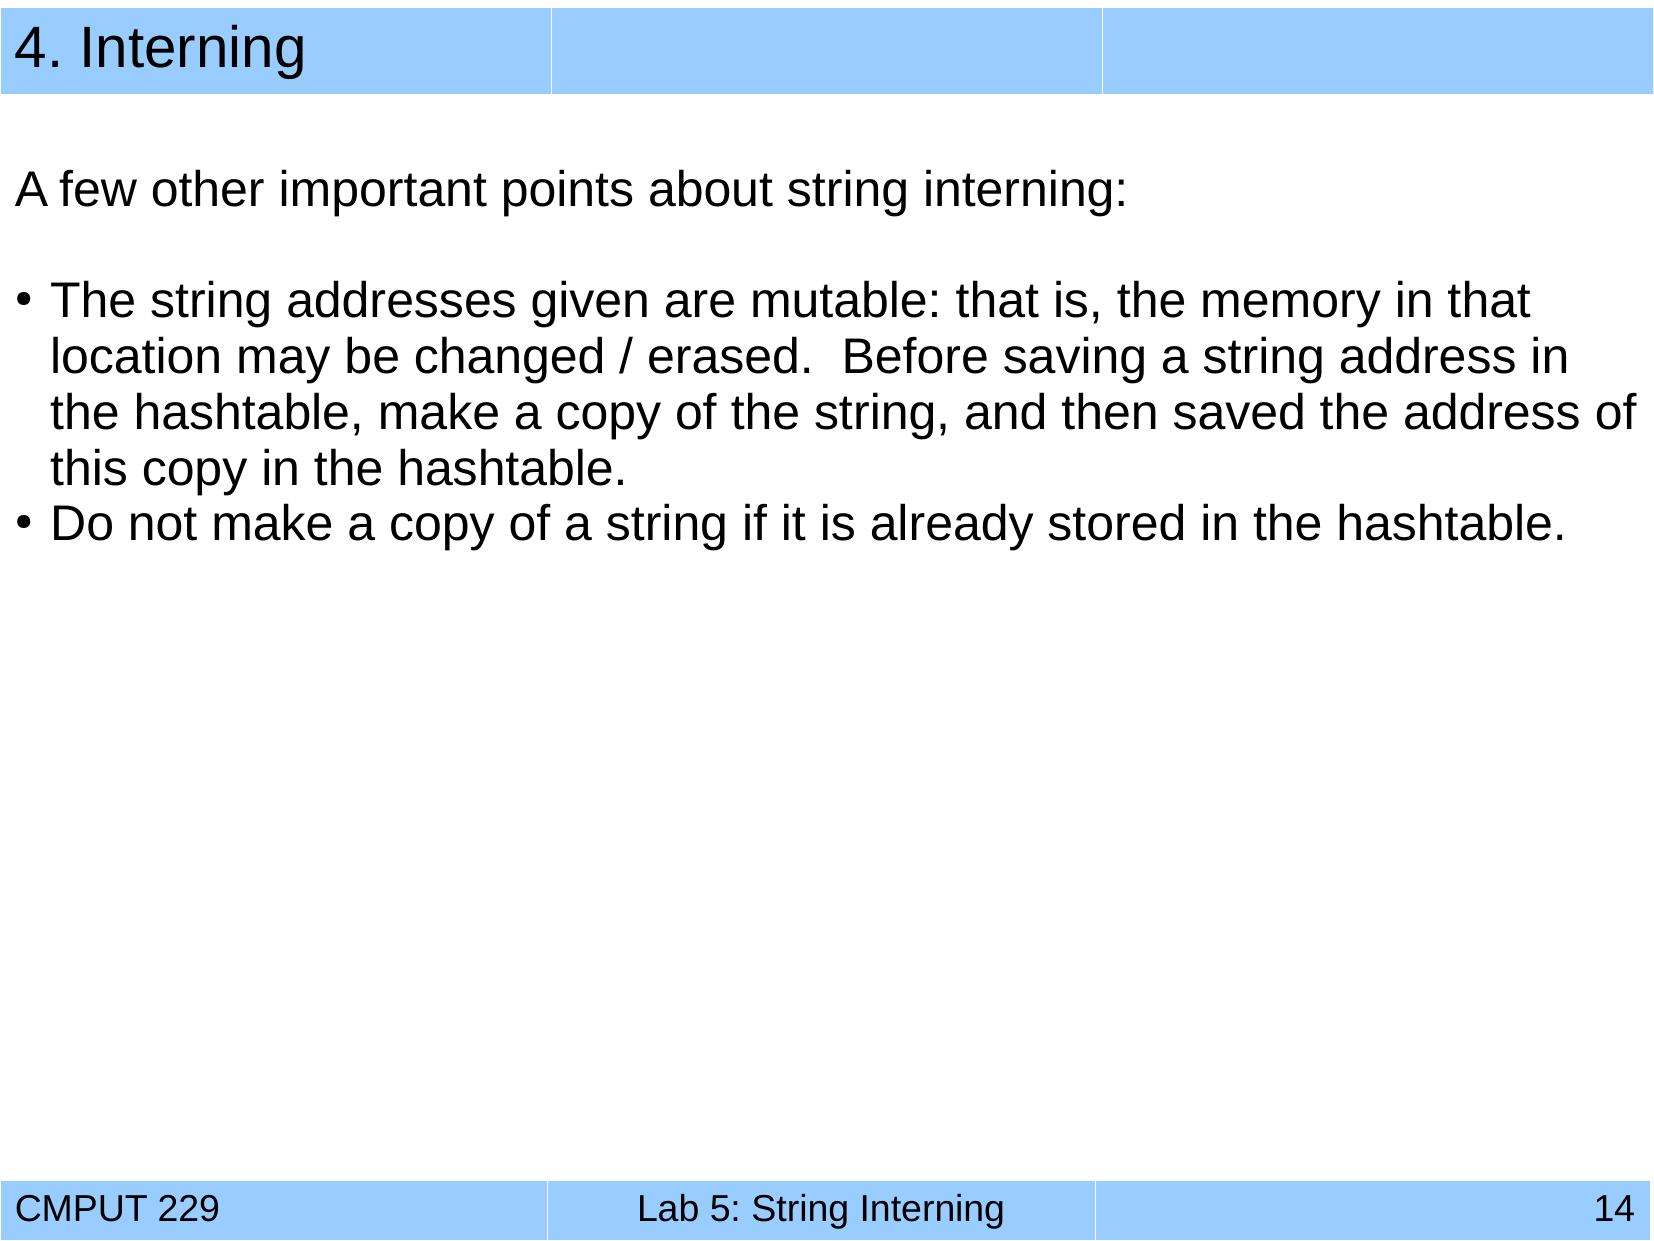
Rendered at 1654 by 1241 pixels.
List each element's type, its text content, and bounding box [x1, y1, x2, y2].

table_header <number> [1096, 1181, 1650, 1240]
table_header [552, 8, 1102, 94]
text_box A few other important points about string interning: The string addresses given are mutable: that is, the memory in that location may be changed / erased. Before saving a string address in the hashtable, make a copy of the string, and then saved the address of this copy in the hashtable. Do not make a copy of a string if it is already stored in the hashtable. [0, 153, 1654, 1134]
table_header 4. Interning [1, 8, 551, 94]
table_header Lab 5: String Interning [548, 1181, 1095, 1240]
table_header [1103, 8, 1653, 94]
table_header CMPUT 229 [1, 1181, 547, 1240]
